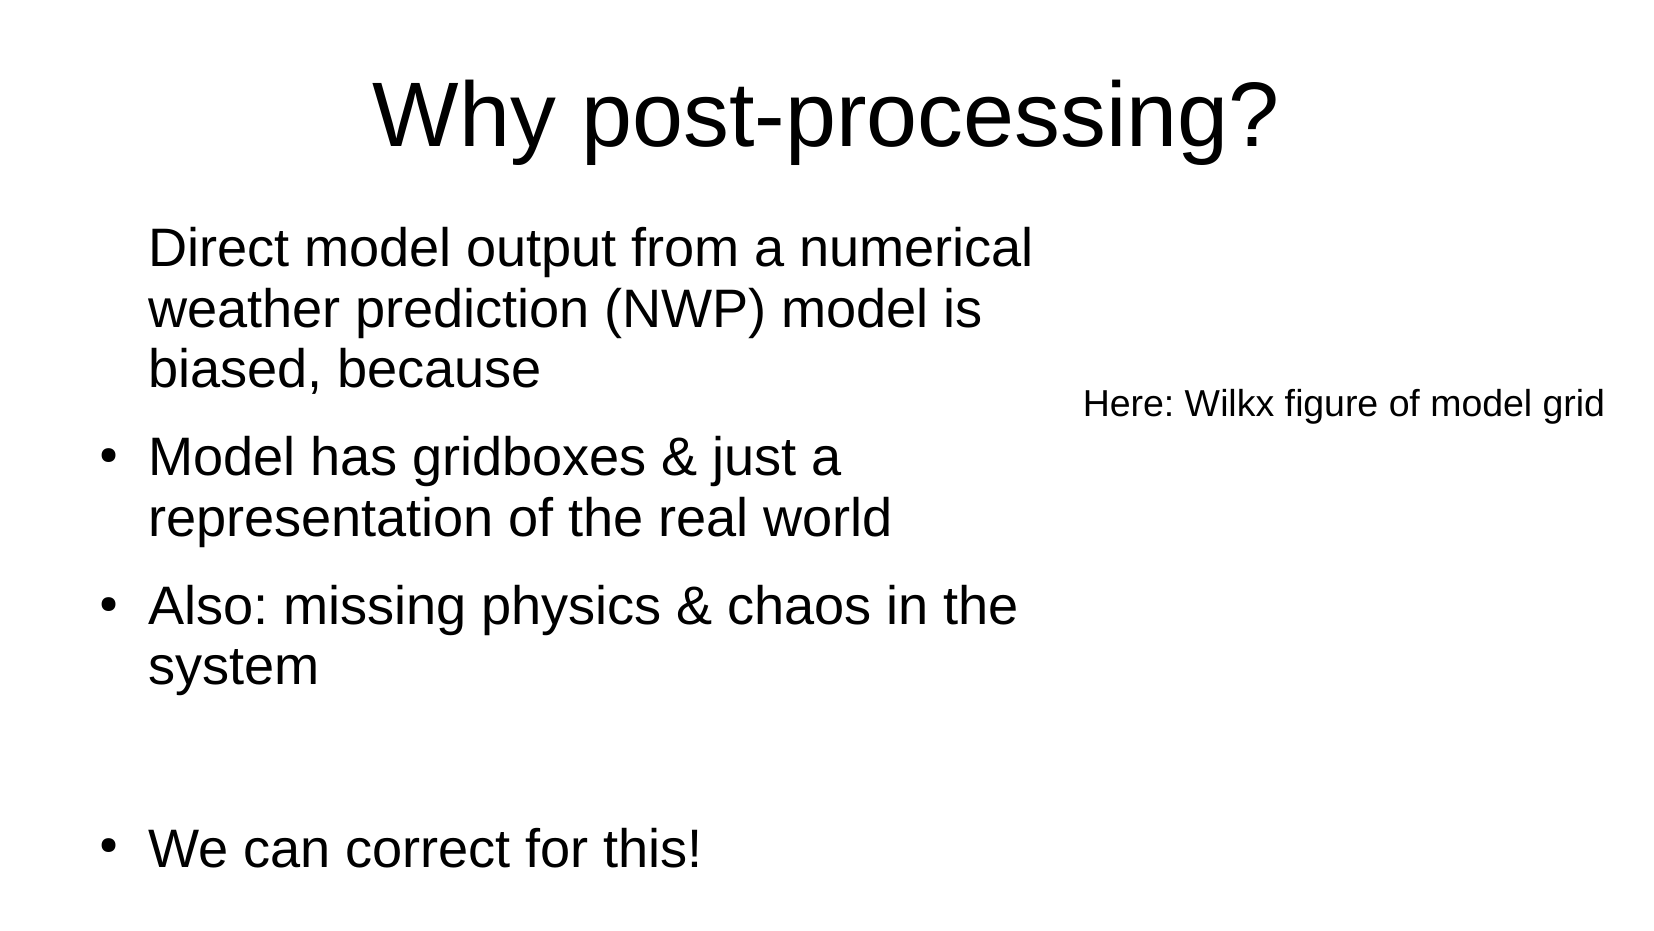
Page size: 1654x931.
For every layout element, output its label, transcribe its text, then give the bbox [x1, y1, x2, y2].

text_box Here: Wilkx figure of model grid [1068, 375, 1621, 432]
title Why post-processing? [82, 37, 1571, 193]
list Direct model output from a numerical weather prediction (NWP) model is biased, because Model has gridboxes & just a representation of the real world Also: missing physics & chaos in the system We can correct for this! [82, 217, 1066, 886]
